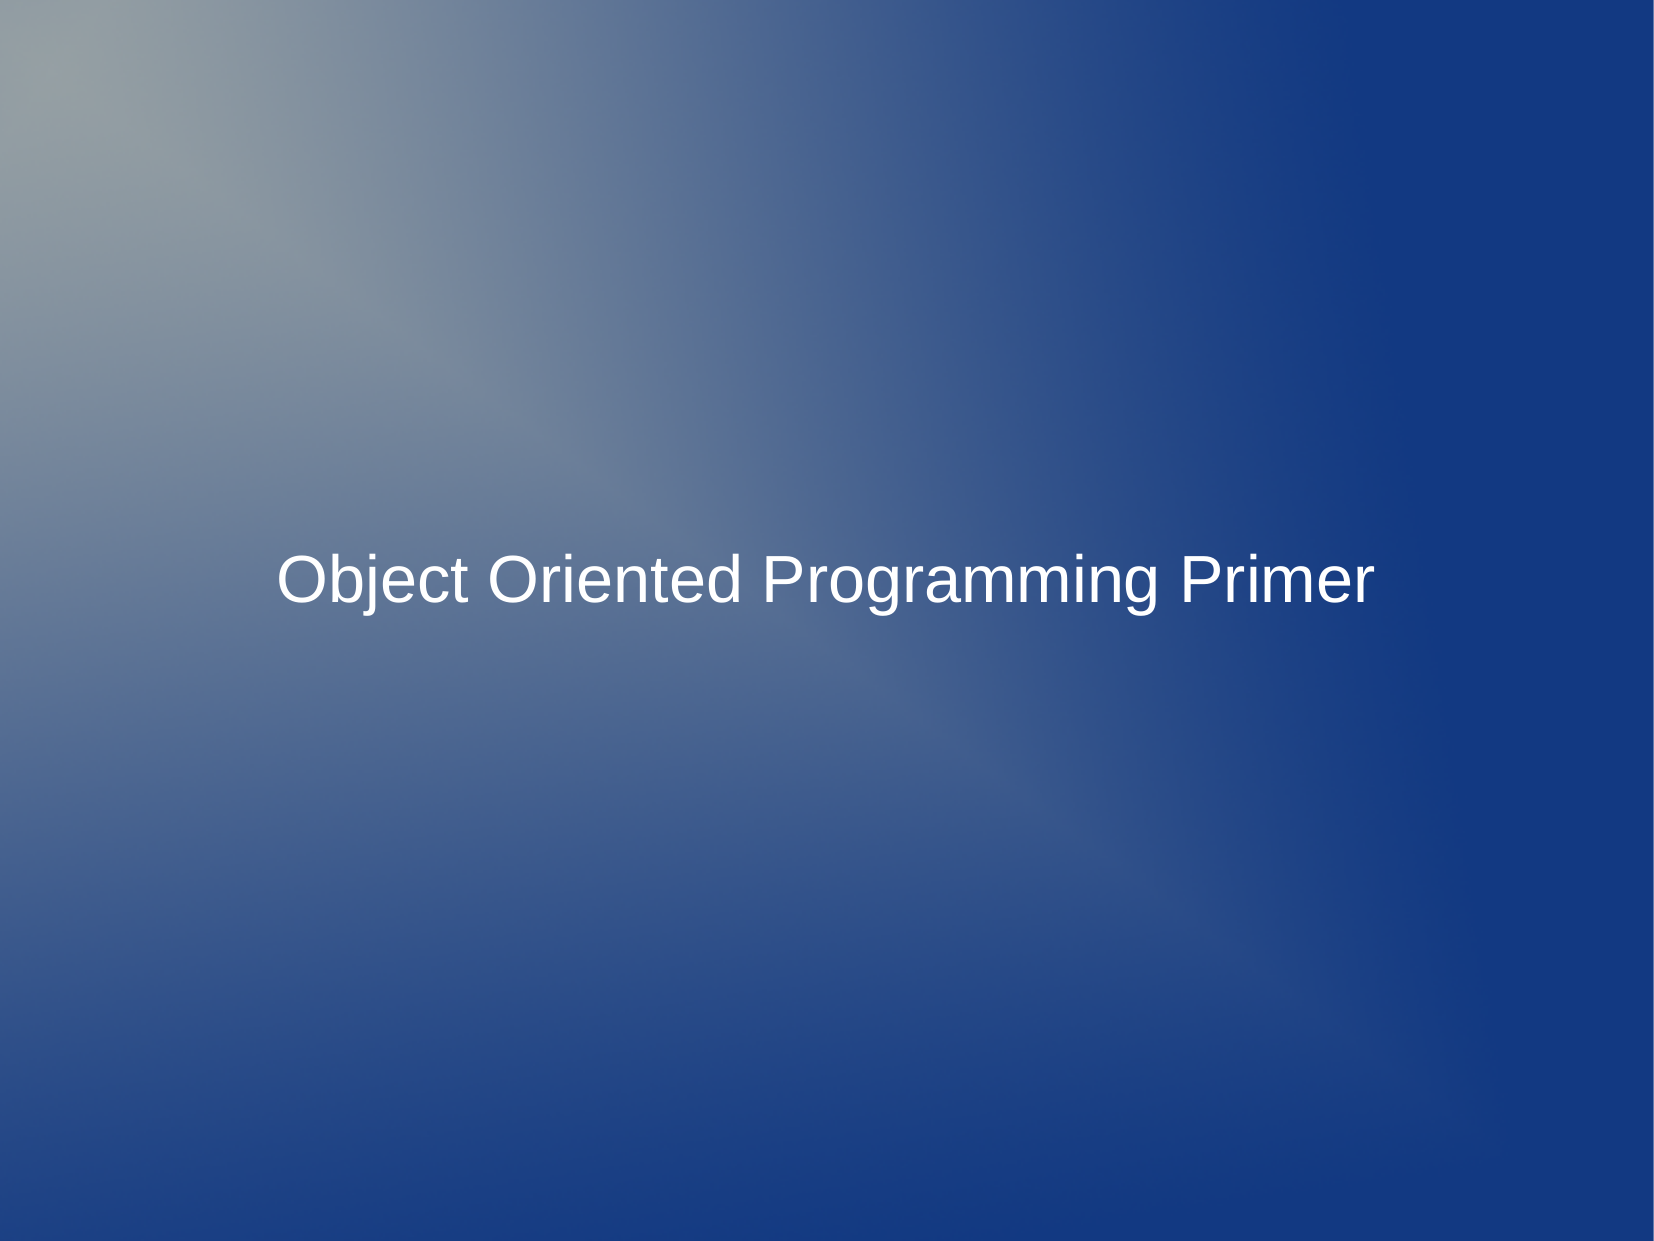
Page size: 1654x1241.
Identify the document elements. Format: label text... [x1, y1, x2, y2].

picture [0, 0, 1654, 1241]
subtitle Object Oriented Programming Primer [82, 49, 1571, 1109]
